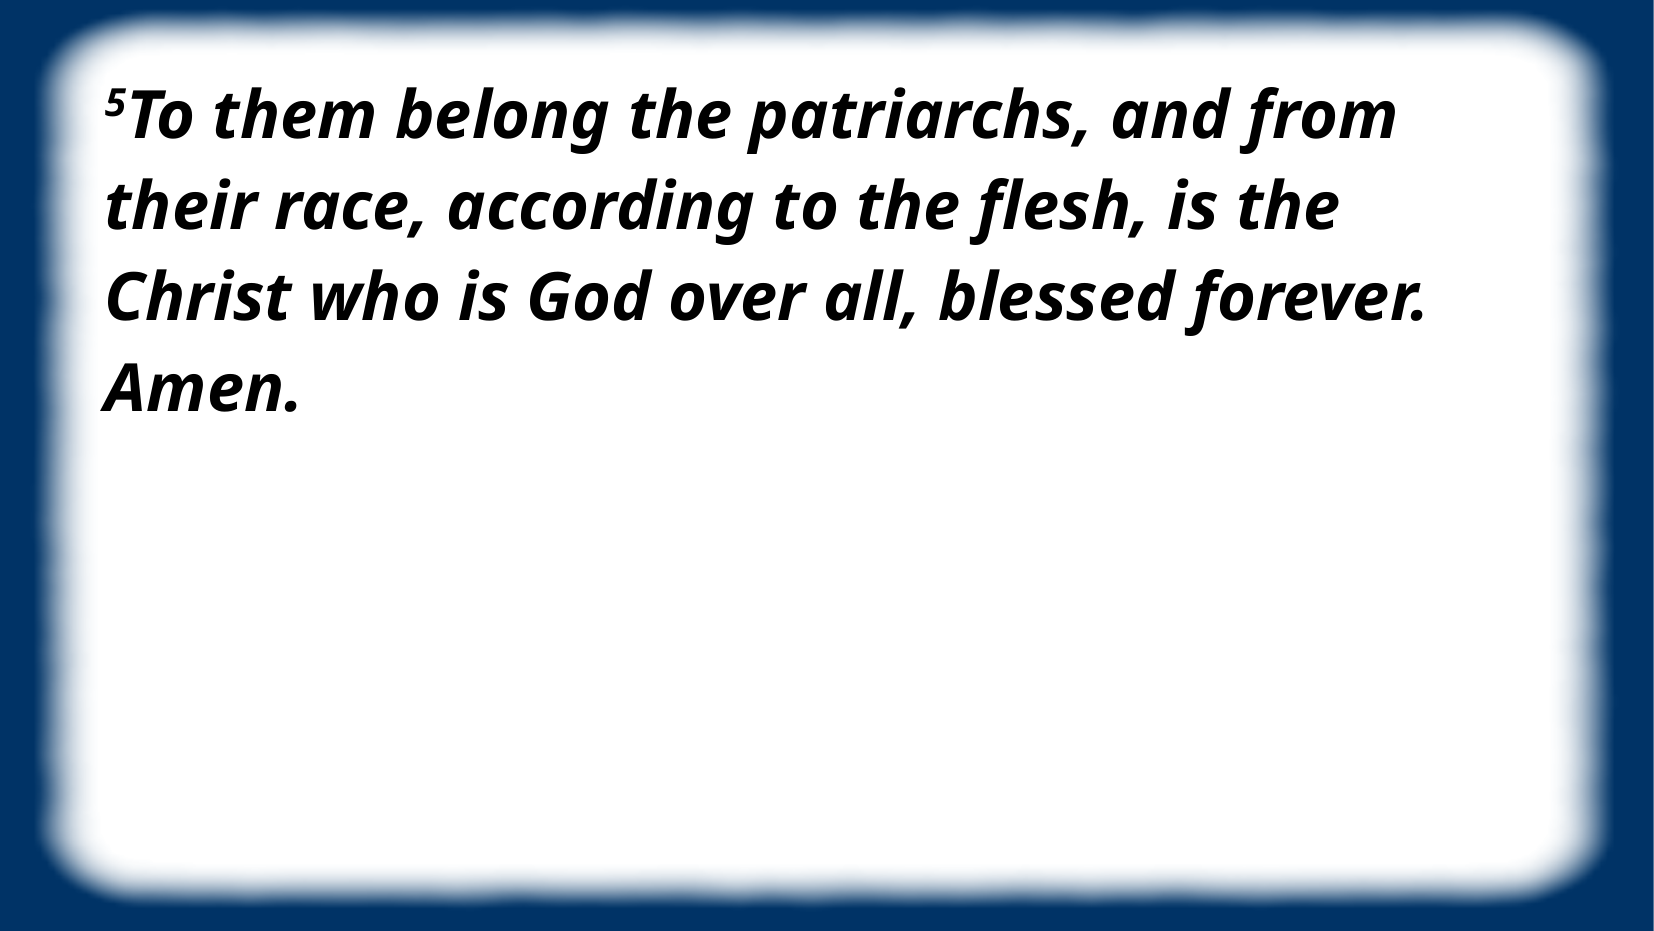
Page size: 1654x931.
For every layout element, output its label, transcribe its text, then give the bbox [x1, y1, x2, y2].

text_box 5To them belong the patriarchs, and from their race, according to the flesh, is the Christ who is God over all, blessed forever. Amen. [90, 60, 1546, 342]
picture [0, 0, 1654, 931]
